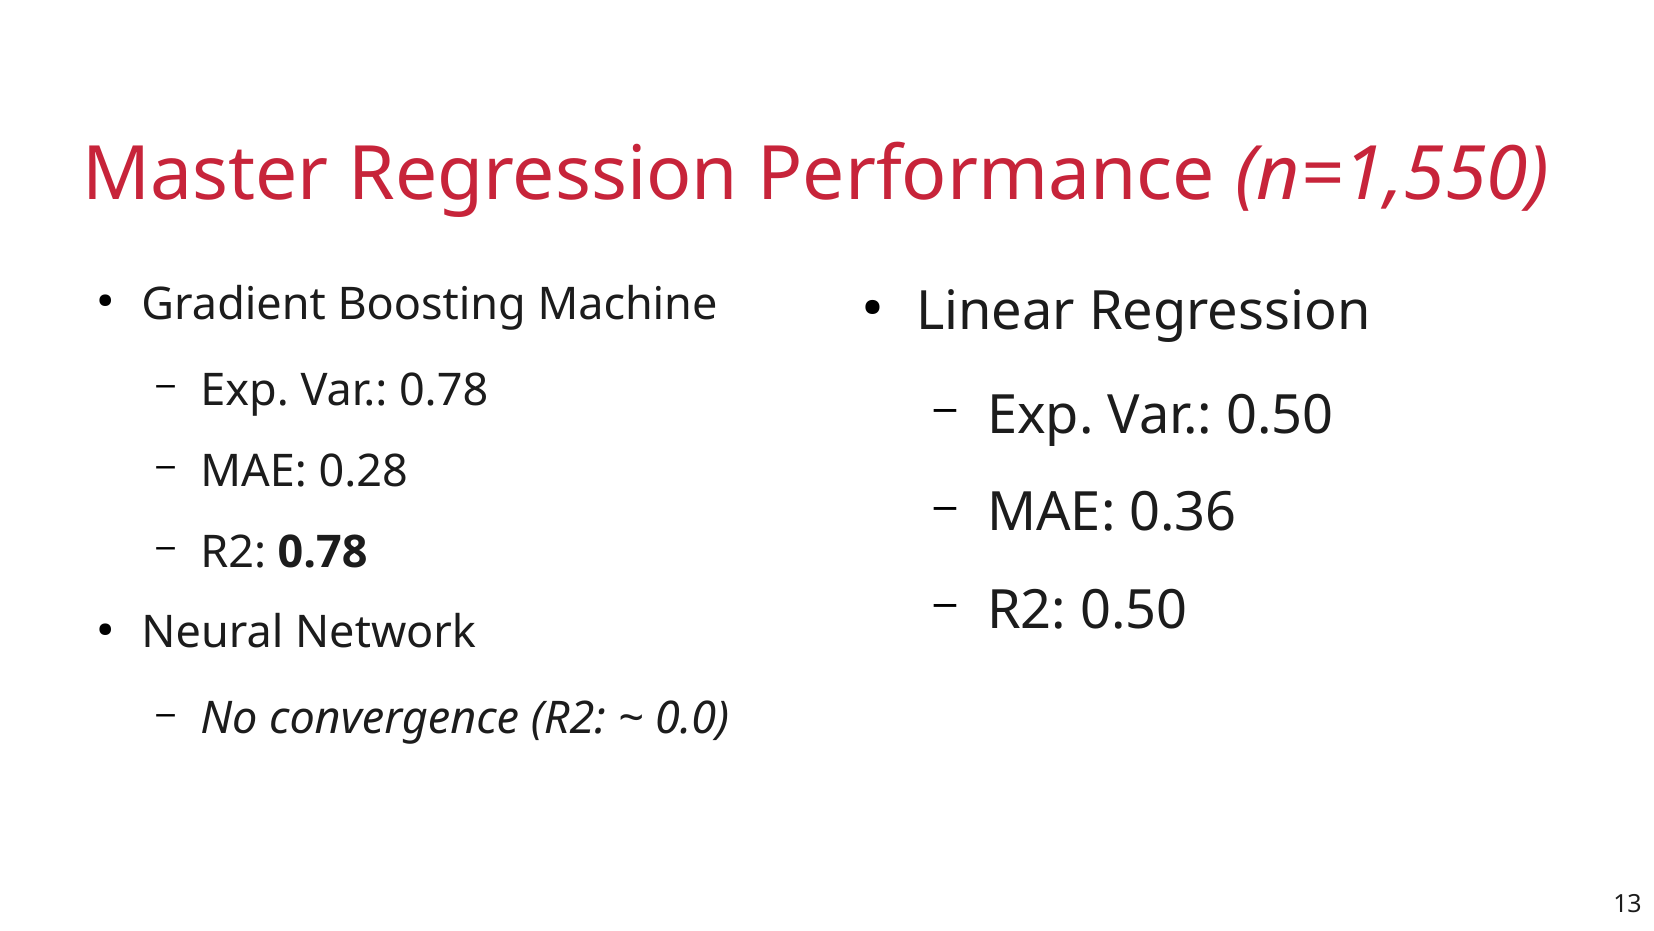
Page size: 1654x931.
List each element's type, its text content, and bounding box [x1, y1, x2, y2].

list Linear Regression Exp. Var.: 0.50 MAE: 0.36 R2: 0.50 [845, 271, 1572, 758]
title Master Regression Performance (n=1,550) [82, 92, 1571, 249]
list Gradient Boosting Machine Exp. Var.: 0.78 MAE: 0.28 R2: 0.78 Neural Network No convergence (R2: ~ 0.0) [82, 271, 809, 758]
